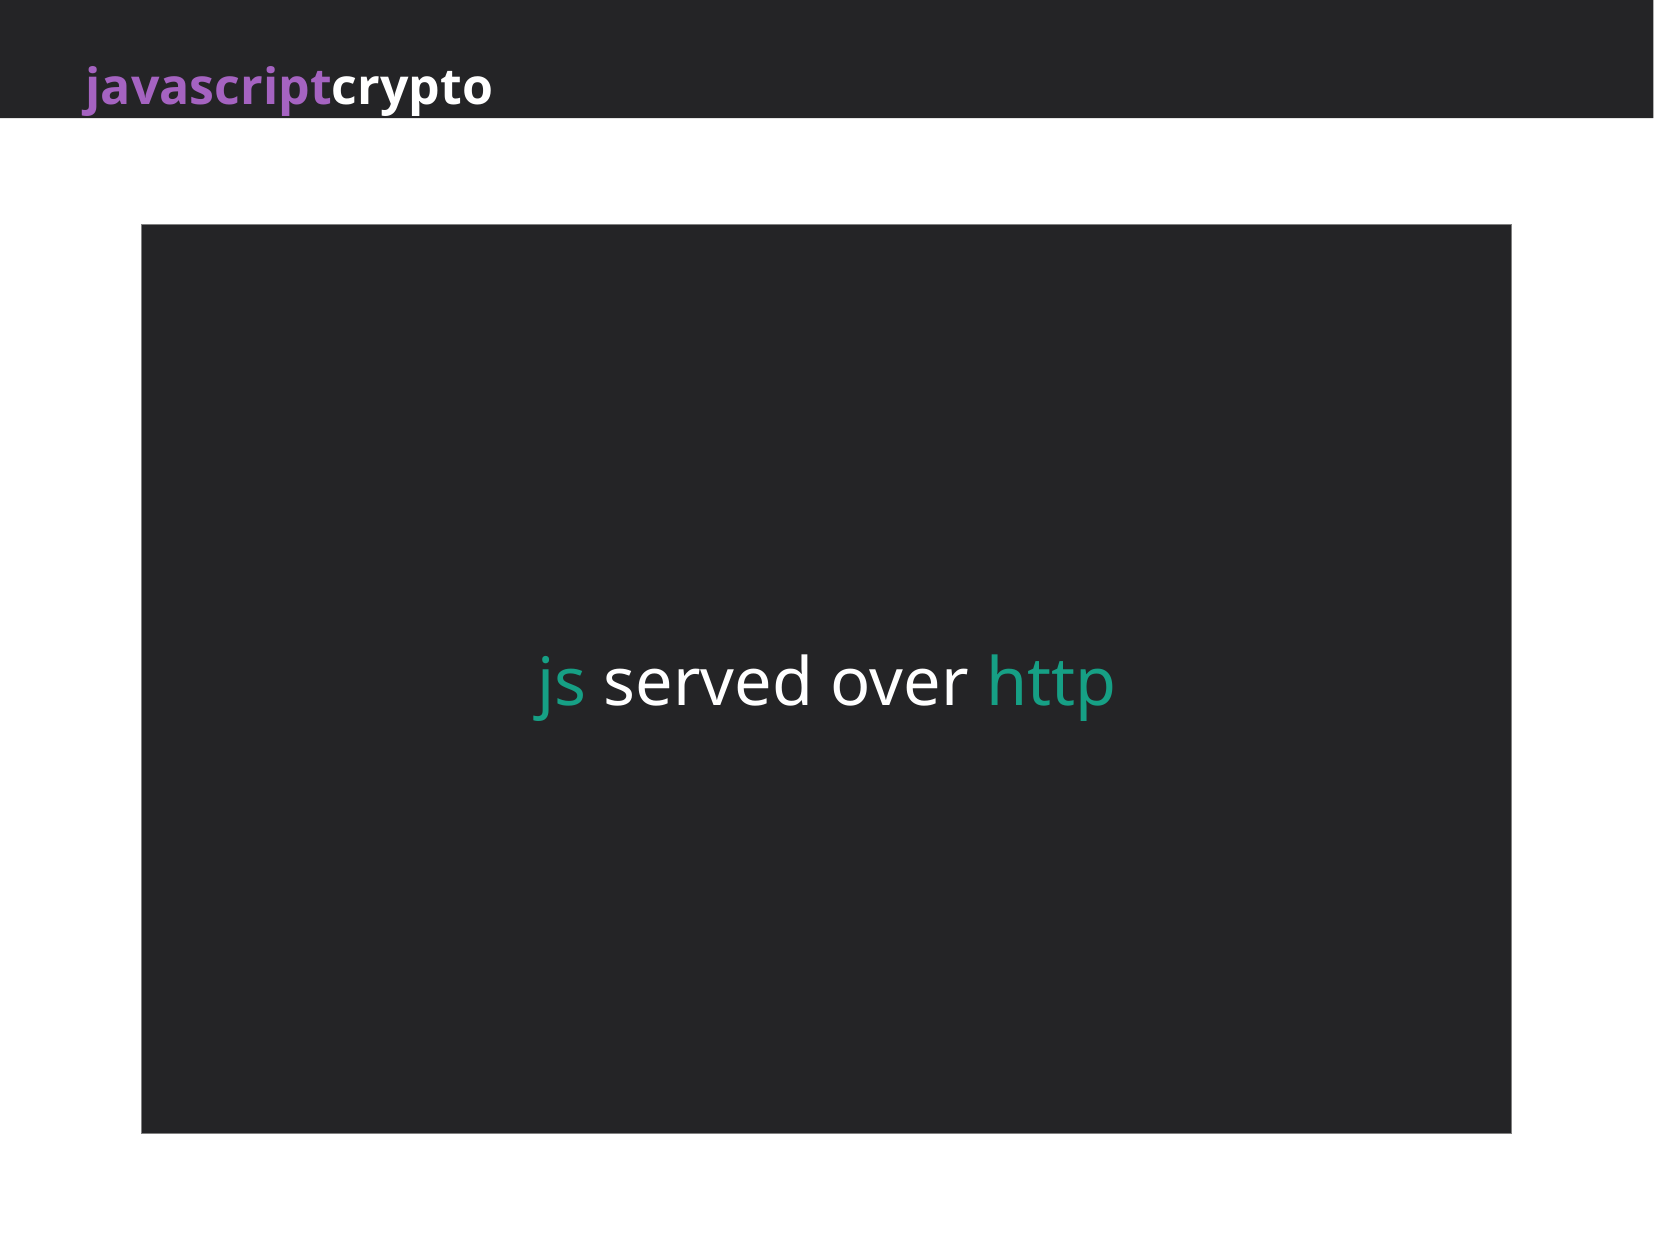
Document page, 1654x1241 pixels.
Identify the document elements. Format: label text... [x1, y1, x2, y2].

text_box [0, 0, 1654, 119]
text_box [165, 531, 1441, 1087]
text_box javascriptcrypto [70, 43, 544, 119]
text_box js served over http [141, 224, 1512, 1134]
